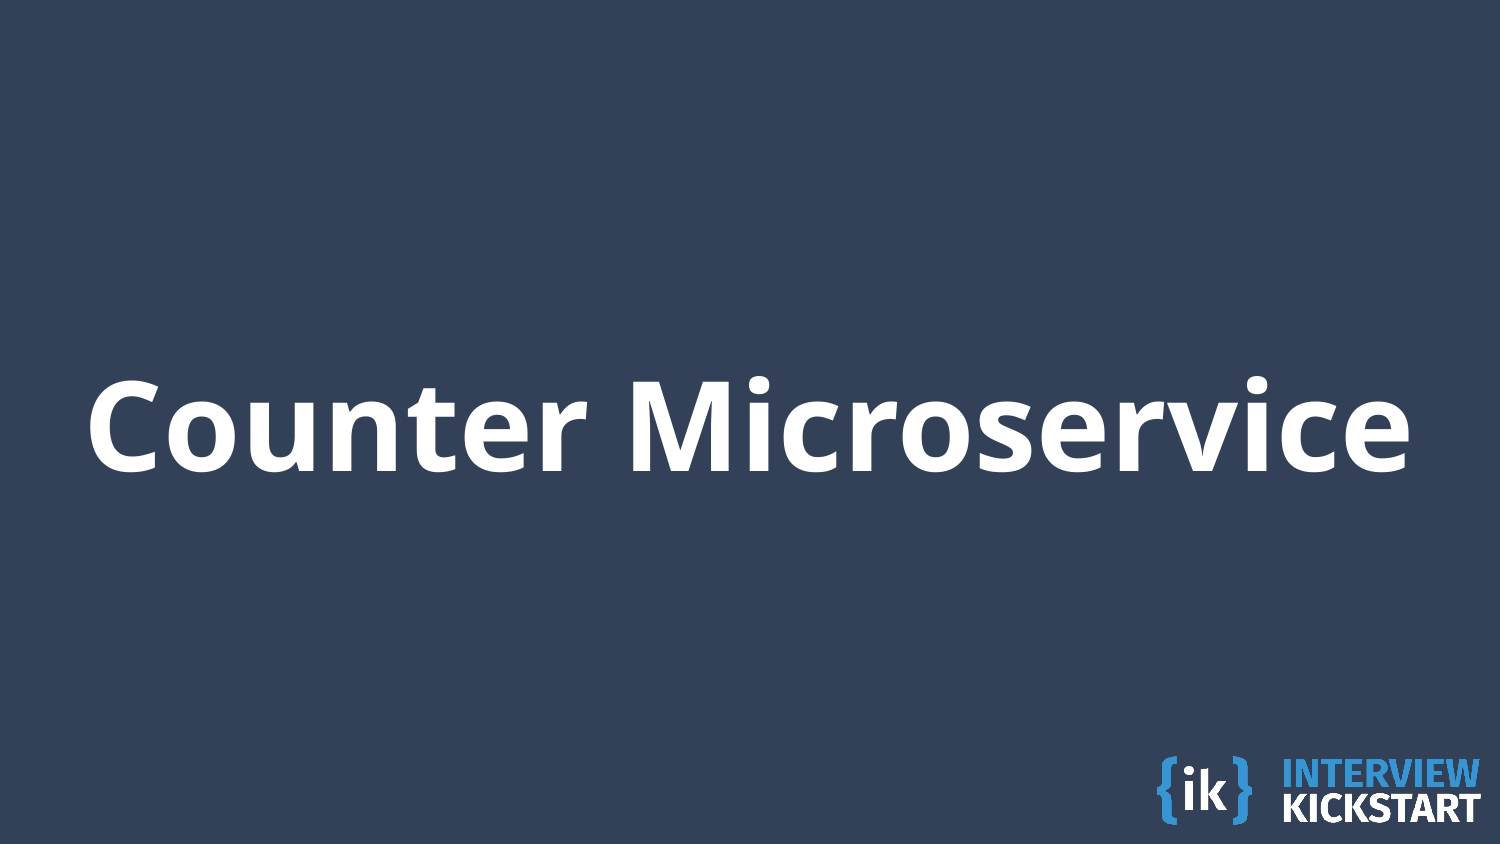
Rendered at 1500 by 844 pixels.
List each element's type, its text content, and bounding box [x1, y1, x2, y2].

title Counter Microservice [51, 261, 1449, 583]
picture [1151, 751, 1491, 830]
